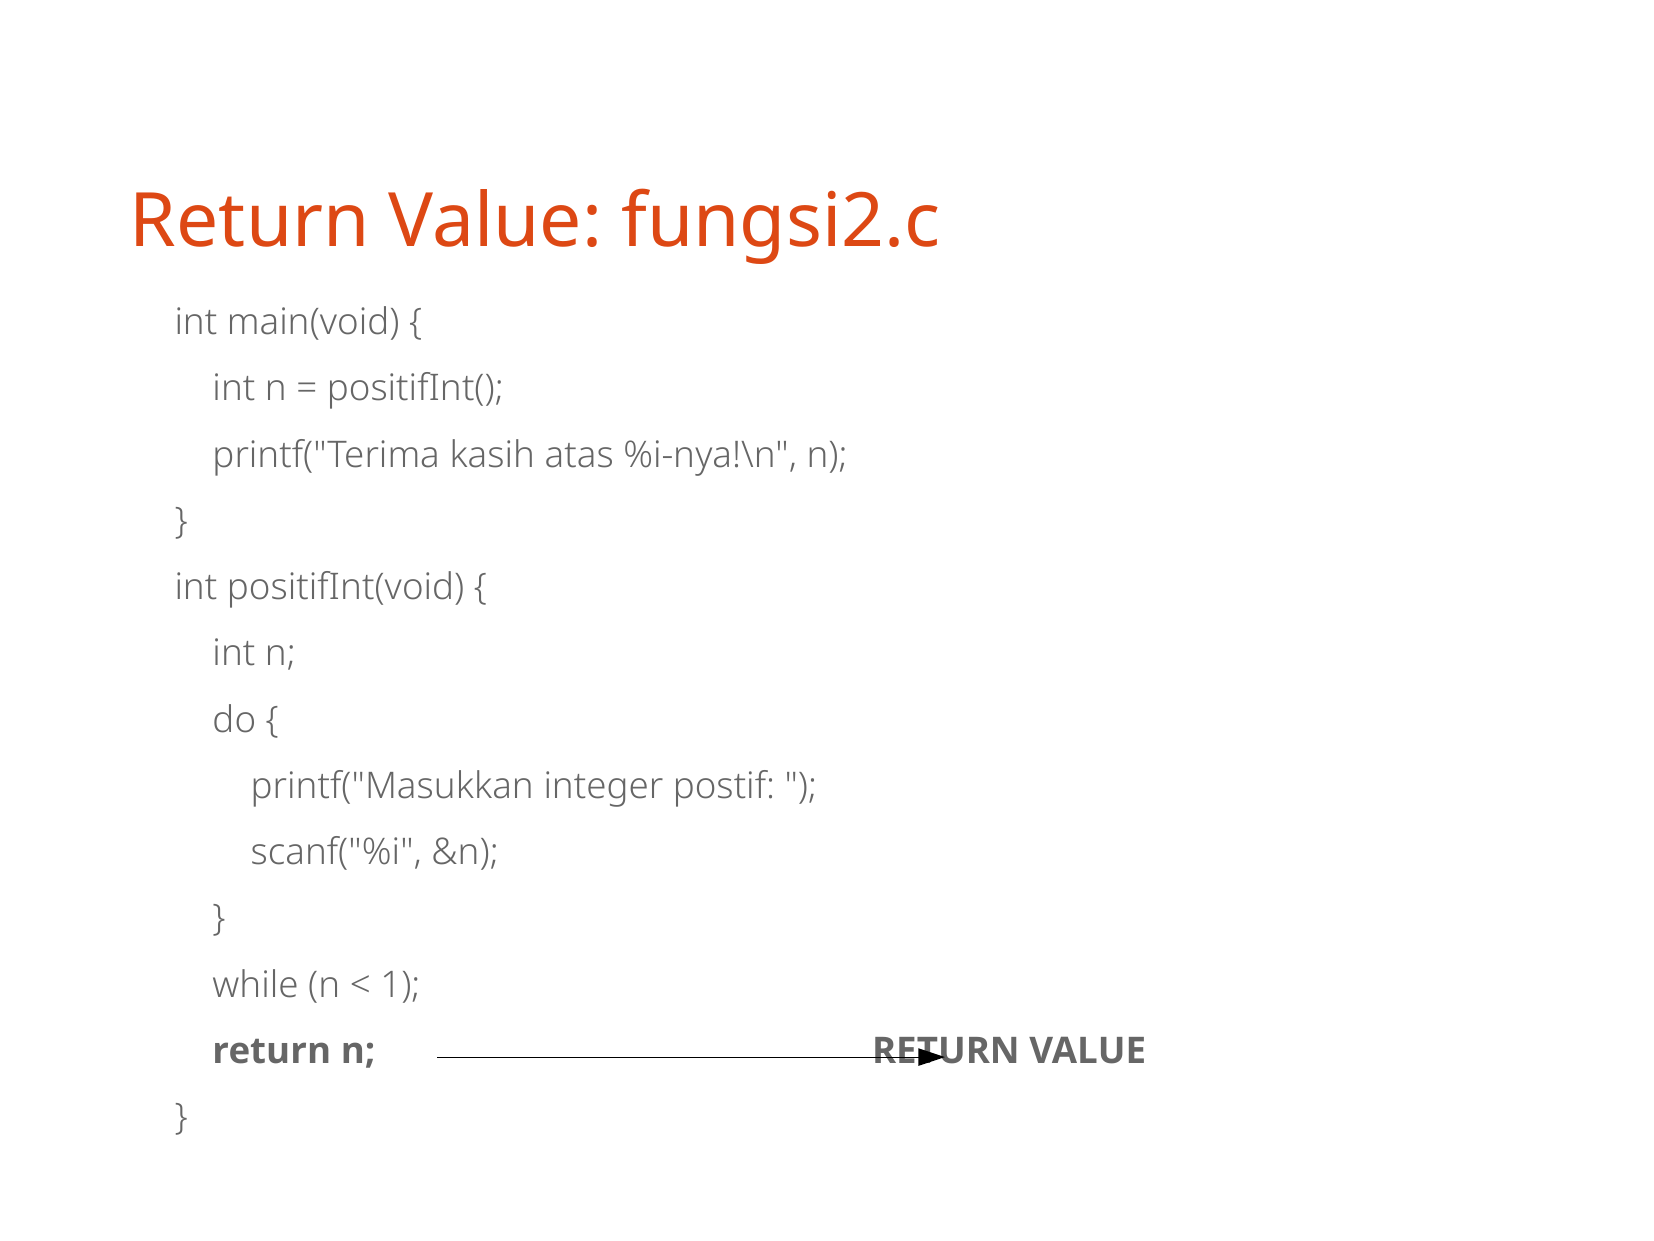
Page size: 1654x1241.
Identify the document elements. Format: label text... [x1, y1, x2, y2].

title Return Value: fungsi2.c [129, 153, 1518, 281]
list int main(void) { int n = positifInt(); printf("Terima kasih atas %i-nya!\n", n); } int positifInt(void) { int n; do { printf("Masukkan integer postif: "); scanf("%i", &n); } while (n < 1); return n; RETURN VALUE } [129, 295, 1518, 1182]
